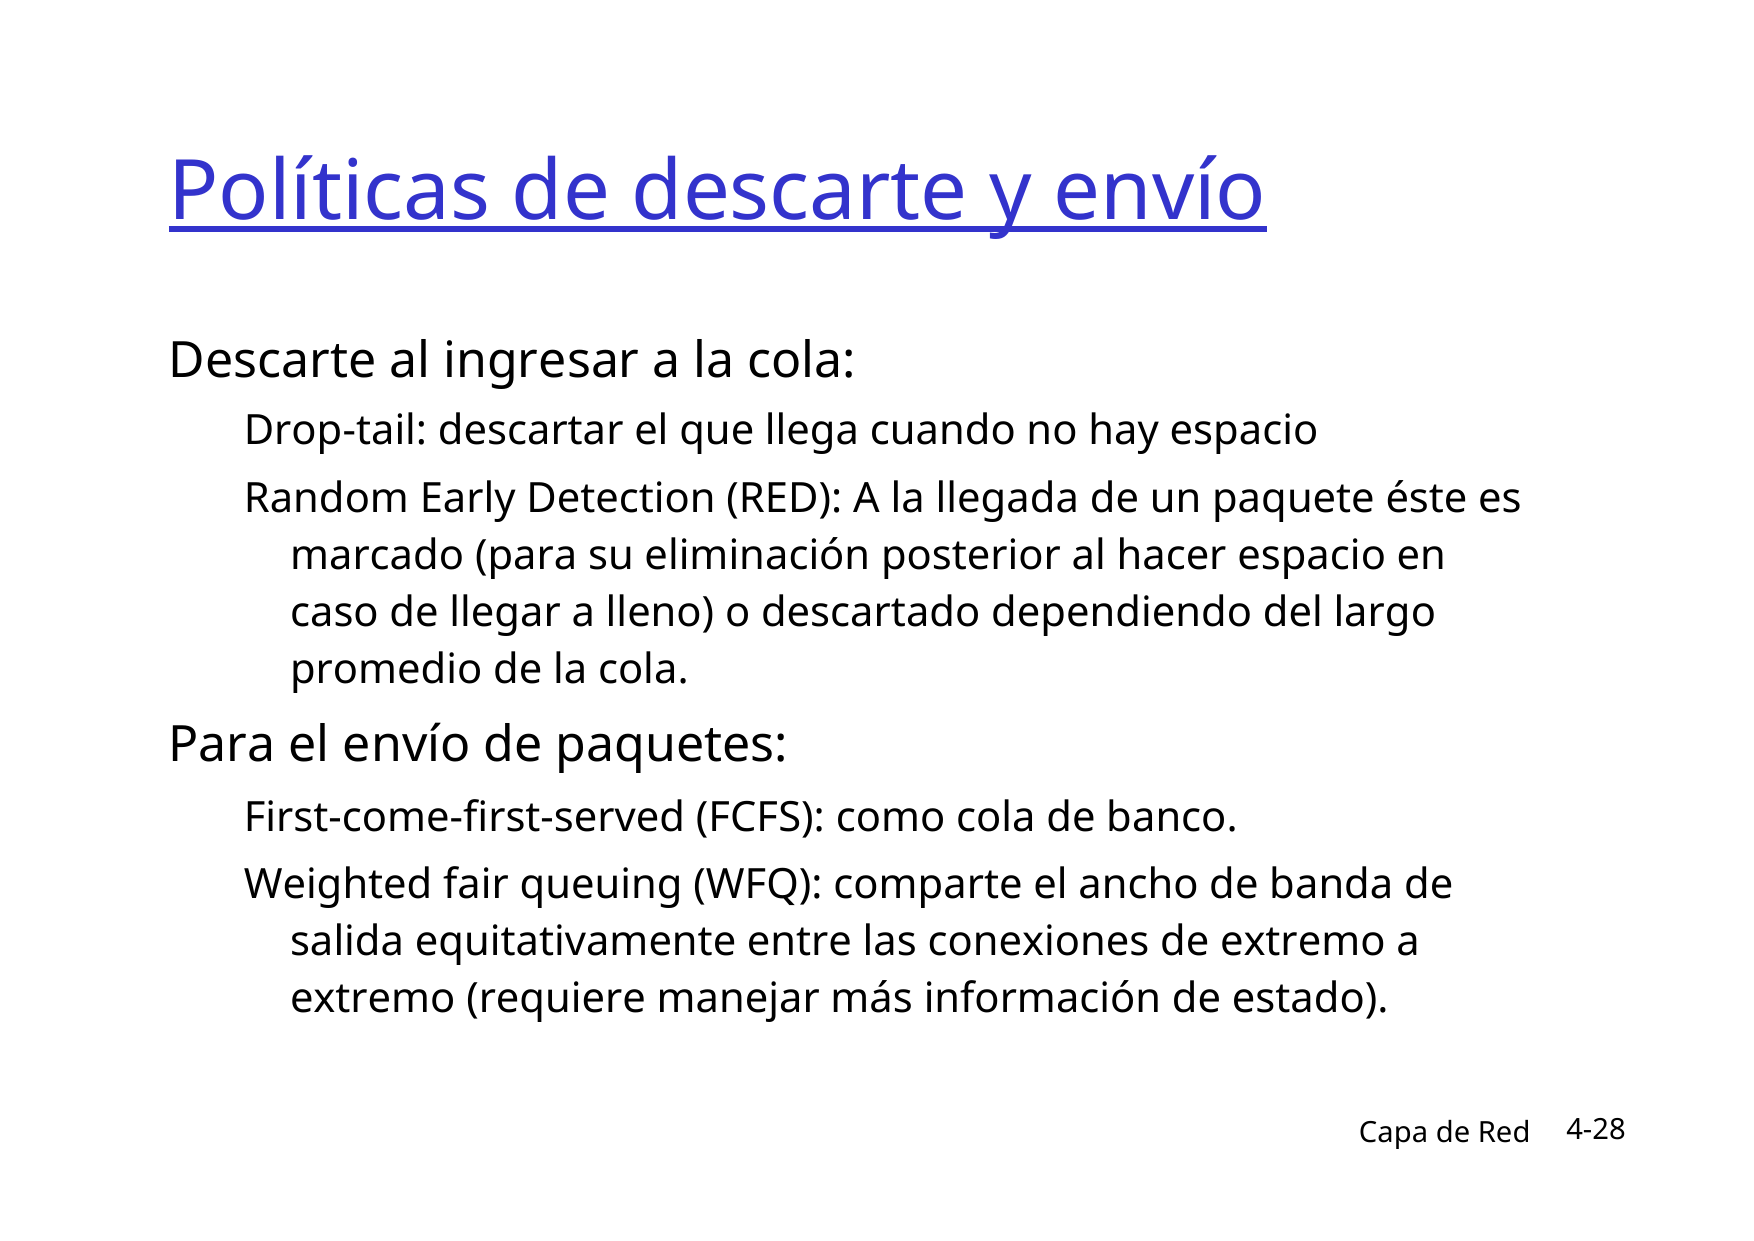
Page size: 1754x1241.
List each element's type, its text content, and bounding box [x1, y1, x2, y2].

title Políticas de descarte y envío [154, 95, 1546, 284]
list Descarte al ingresar a la cola: Drop-tail: descartar el que llega cuando no hay espacio Random Early Detection (RED): A la llegada de un paquete éste es marcado (para su eliminación posterior al hacer espacio en caso de llegar a lleno) o descartado dependiendo del largo promedio de la cola. Para el envío de paquetes: First-come-first-served (FCFS): como cola de banco. Weighted fair queuing (WFQ): comparte el ancho de banda de salida equitativamente entre las conexiones de extremo a extremo (requiere manejar más información de estado). [154, 320, 1546, 1103]
